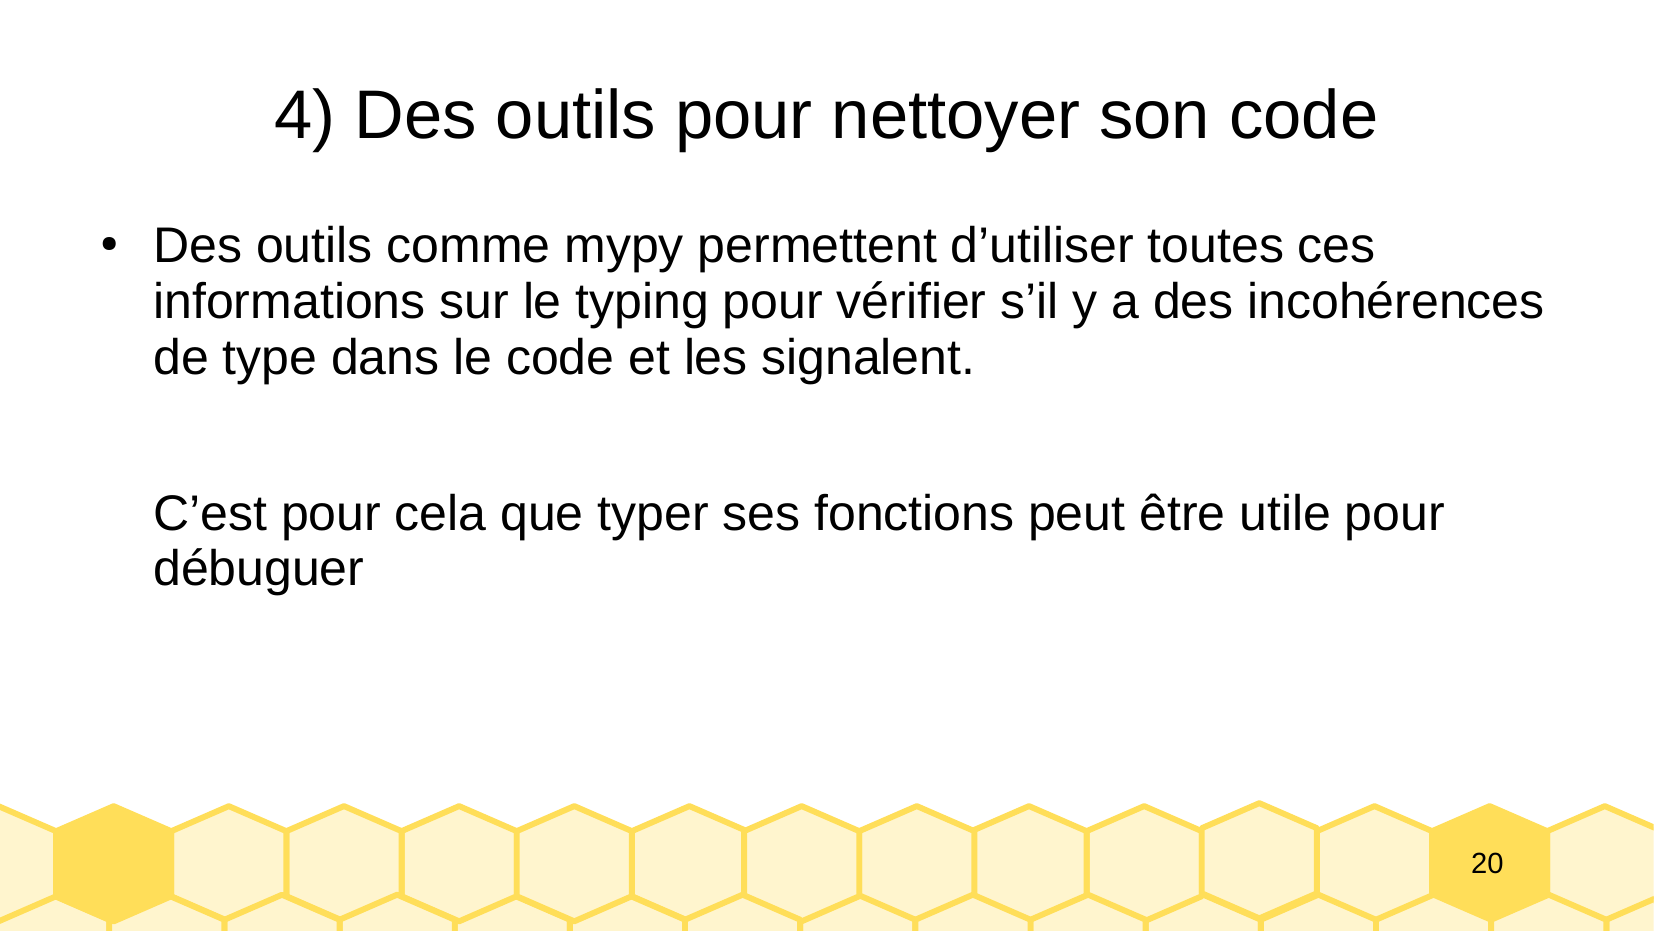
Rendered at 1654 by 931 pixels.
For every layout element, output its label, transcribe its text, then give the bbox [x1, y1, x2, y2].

title 4) Des outils pour nettoyer son code [82, 37, 1571, 193]
list Des outils comme mypy permettent d’utiliser toutes ces informations sur le typing pour vérifier s’il y a des incohérences de type dans le code et les signalent. C’est pour cela que typer ses fonctions peut être utile pour débuguer [82, 217, 1571, 758]
